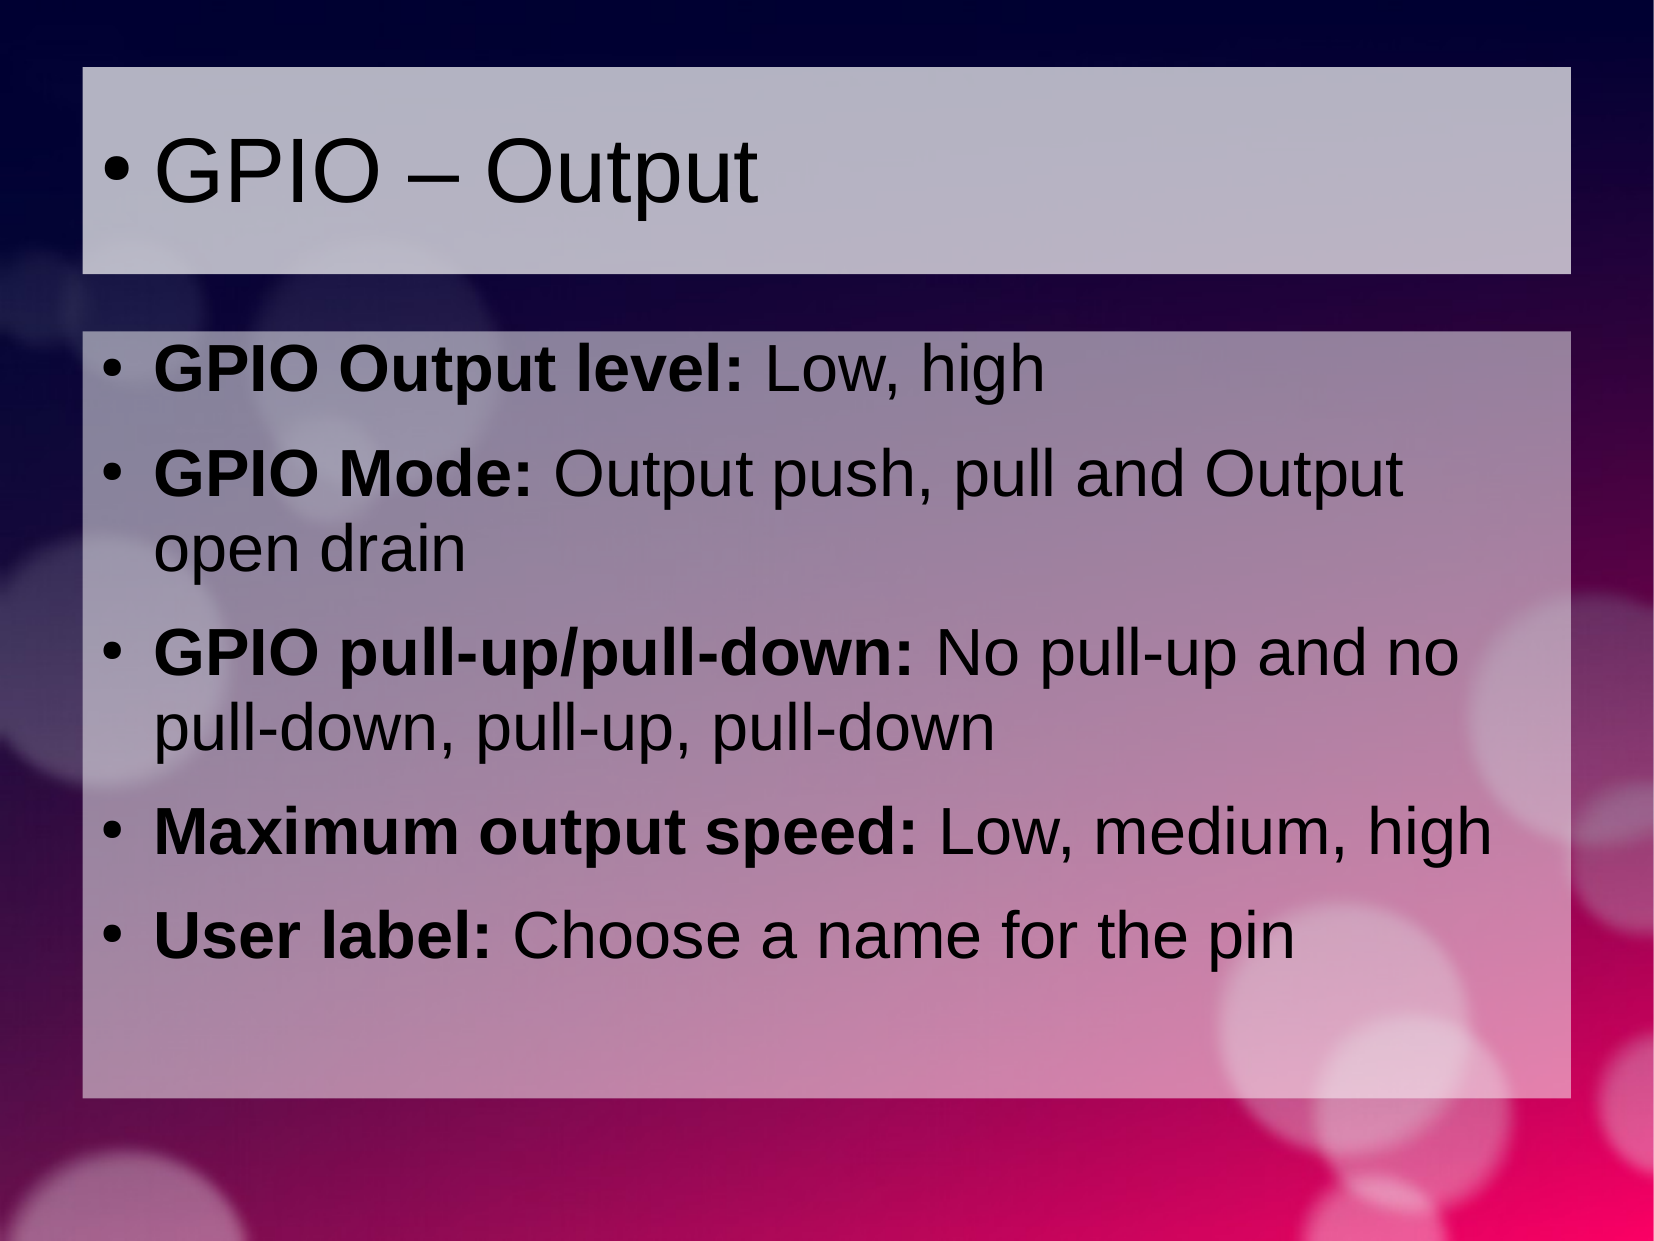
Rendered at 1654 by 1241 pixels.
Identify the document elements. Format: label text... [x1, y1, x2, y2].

title GPIO – Output [82, 67, 1571, 275]
list GPIO Output level: Low, high GPIO Mode: Output push, pull and Output open drain GPIO pull-up/pull-down: No pull-up and no pull-down, pull-up, pull-down Maximum output speed: Low, medium, high User label: Choose a name for the pin [82, 331, 1571, 1099]
picture [0, 0, 1654, 1241]
